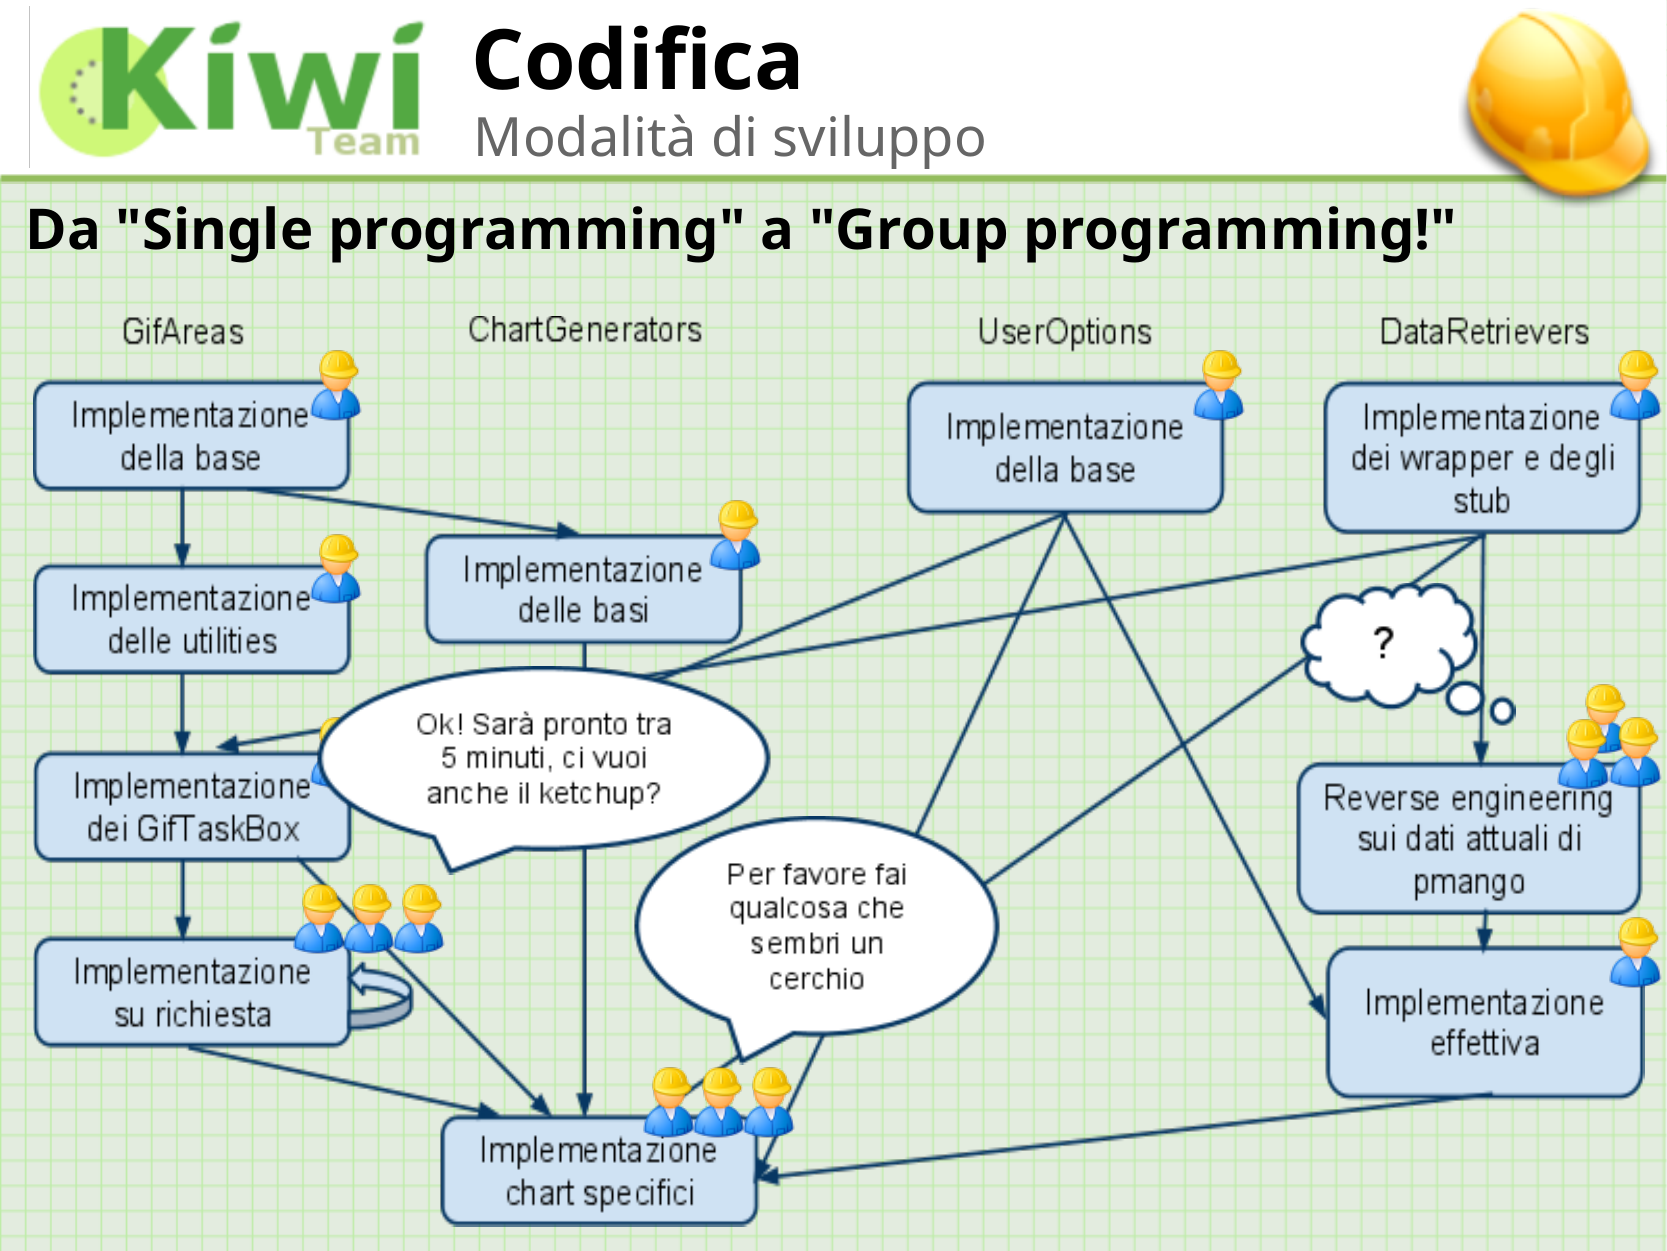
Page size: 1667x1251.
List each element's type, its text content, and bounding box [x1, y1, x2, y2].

title Codifica [471, 0, 1441, 122]
subtitle Da "Single programming" a "Group programming!" [25, 198, 1667, 364]
picture [0, 0, 1667, 1251]
text_box Modalità di sviluppo [473, 107, 1327, 169]
